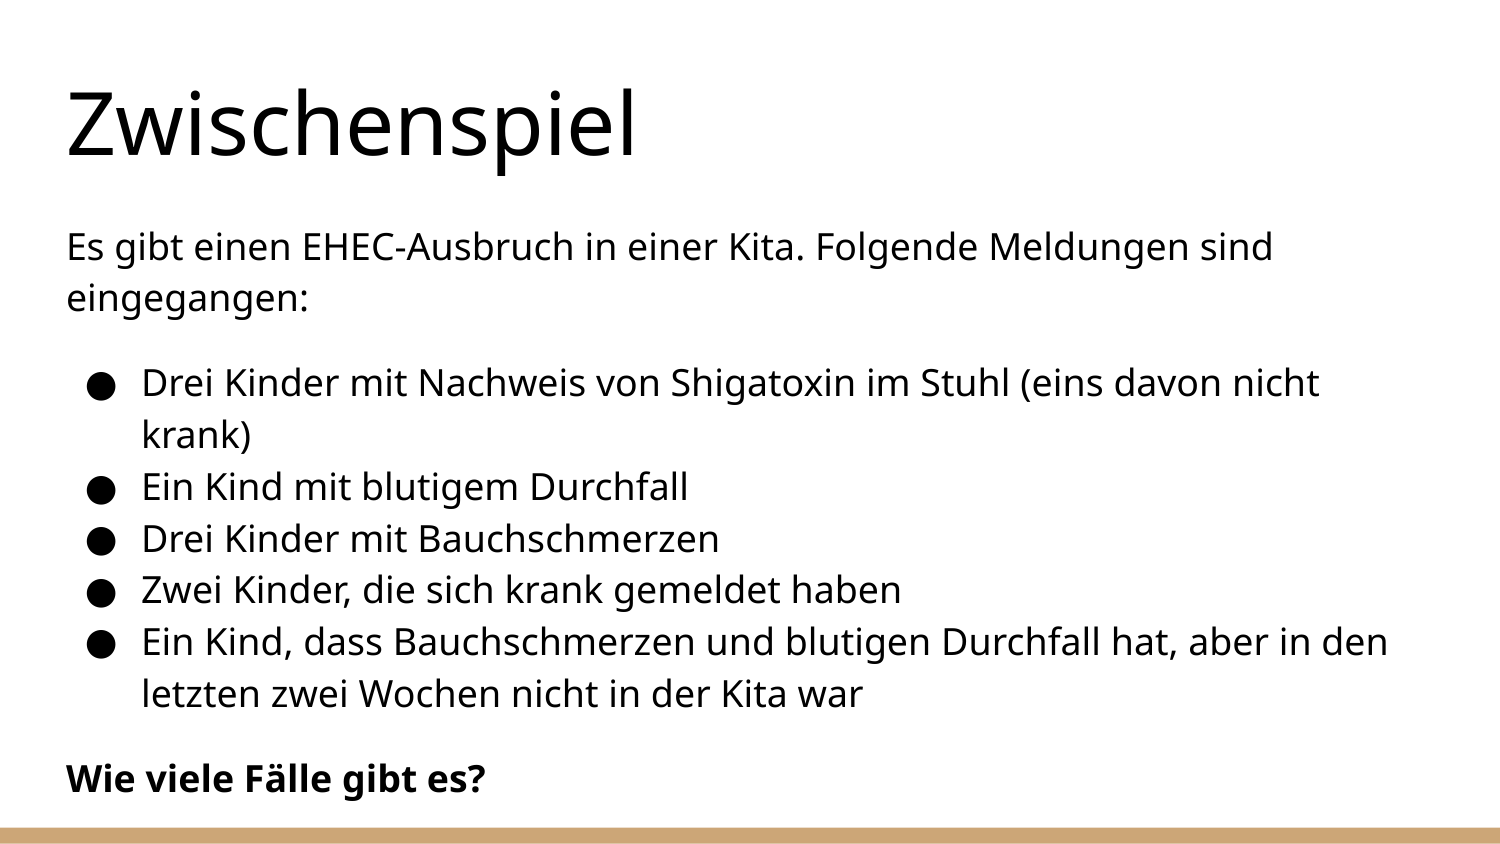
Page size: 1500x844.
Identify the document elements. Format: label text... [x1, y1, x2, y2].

list Es gibt einen EHEC-Ausbruch in einer Kita. Folgende Meldungen sind eingegangen: Drei Kinder mit Nachweis von Shigatoxin im Stuhl (eins davon nicht krank) Ein Kind mit blutigem Durchfall Drei Kinder mit Bauchschmerzen Zwei Kinder, die sich krank gemeldet haben Ein Kind, dass Bauchschmerzen und blutigen Durchfall hat, aber in den letzten zwei Wochen nicht in der Kita war Wie viele Fälle gibt es? [51, 200, 1449, 752]
title Zwischenspiel [51, 51, 1449, 189]
